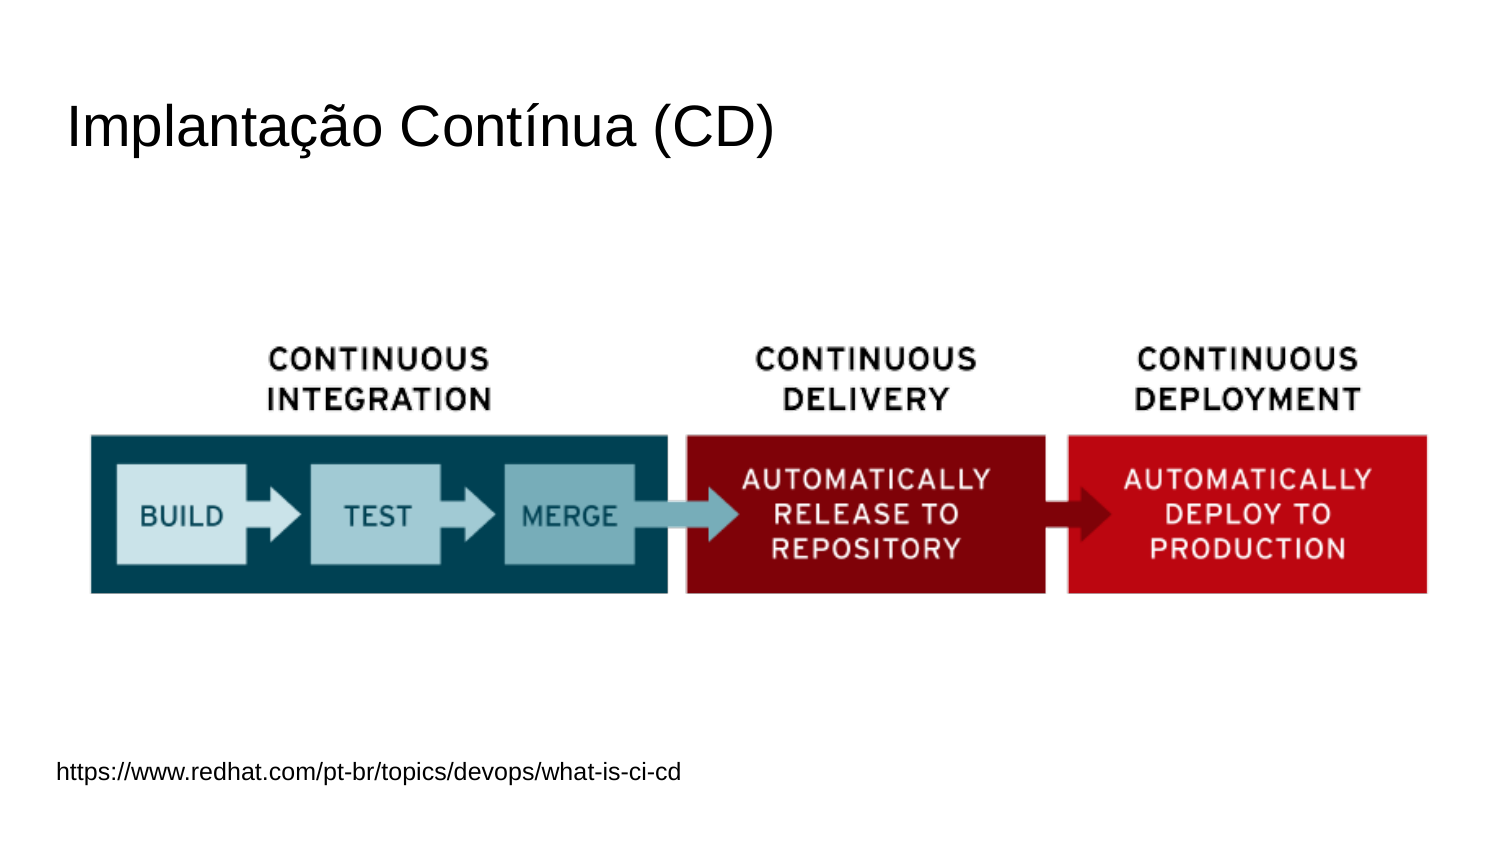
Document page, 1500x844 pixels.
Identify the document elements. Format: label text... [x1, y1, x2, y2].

title Implantação Contínua (CD) [51, 72, 1449, 167]
picture [88, 342, 1434, 597]
text_box https://www.redhat.com/pt-br/topics/devops/what-is-ci-cd [41, 750, 721, 821]
